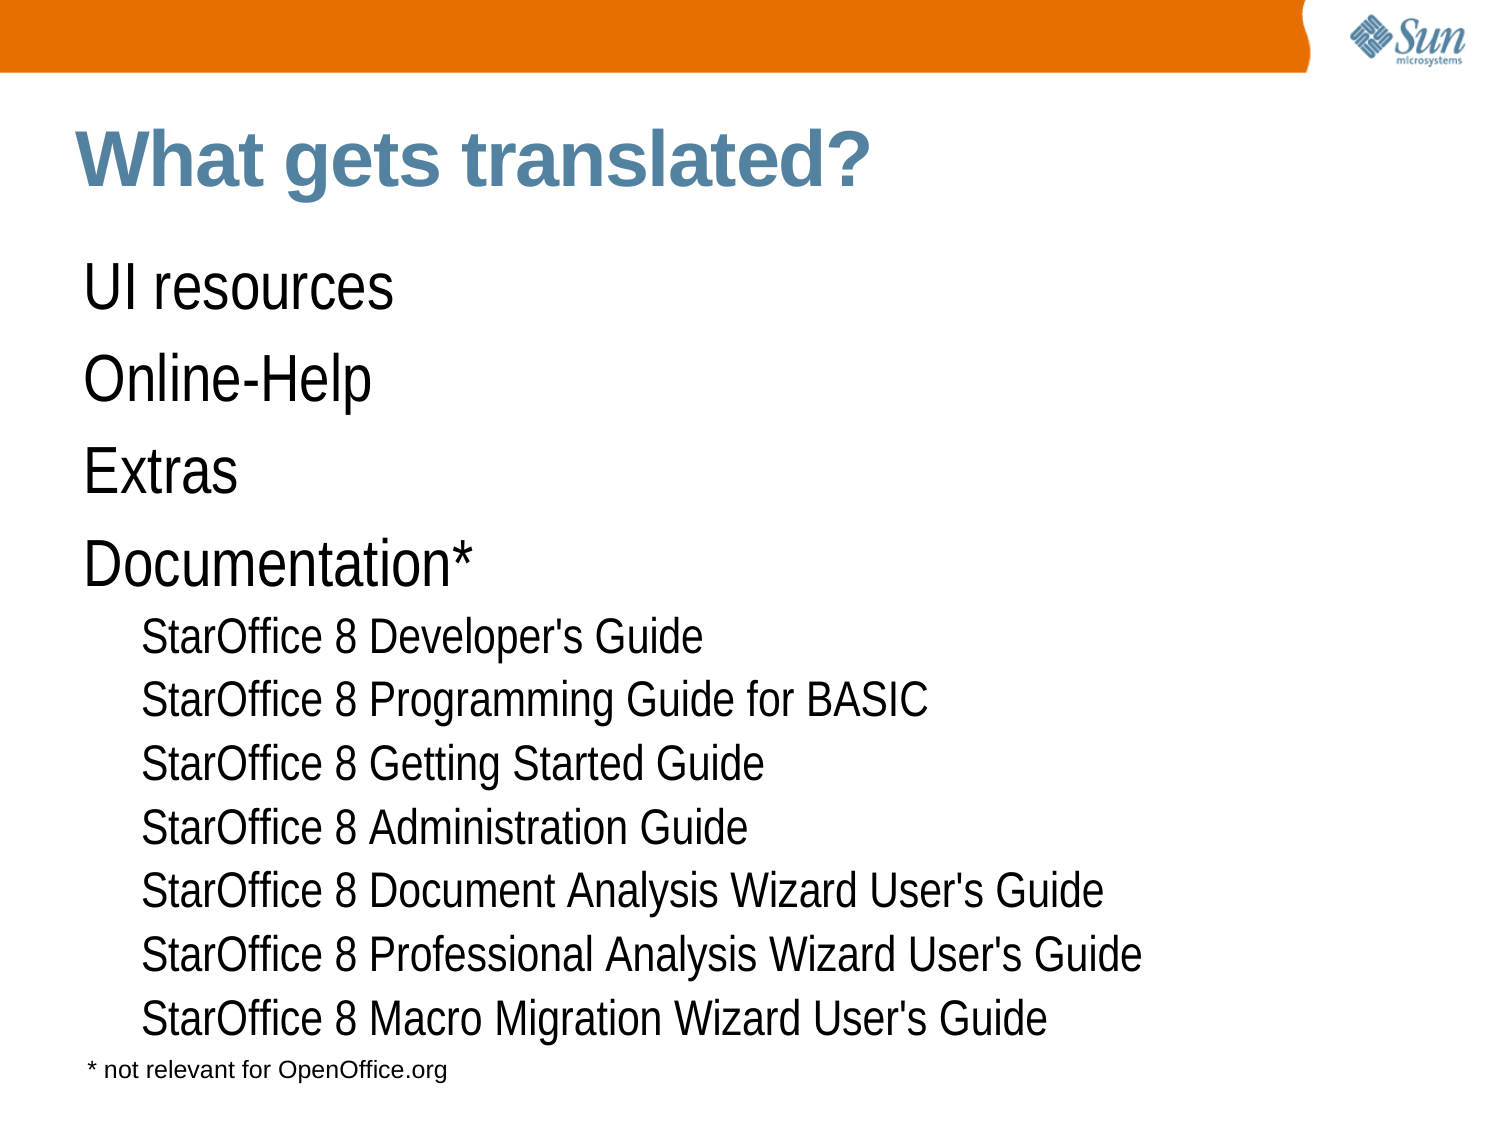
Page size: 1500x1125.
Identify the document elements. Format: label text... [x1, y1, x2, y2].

title What gets translated? [75, 122, 1438, 227]
text_box * not relevant for OpenOffice.org [87, 1027, 1143, 1084]
list UI resources Online-Help Extras Documentation* StarOffice 8 Developer's Guide StarOffice 8 Programming Guide for BASIC StarOffice 8 Getting Started Guide StarOffice 8 Administration Guide StarOffice 8 Document Analysis Wizard User's Guide StarOffice 8 Professional Analysis Wizard User's Guide StarOffice 8 Macro Migration Wizard User's Guide [64, 257, 1402, 1046]
picture [0, 0, 1500, 75]
